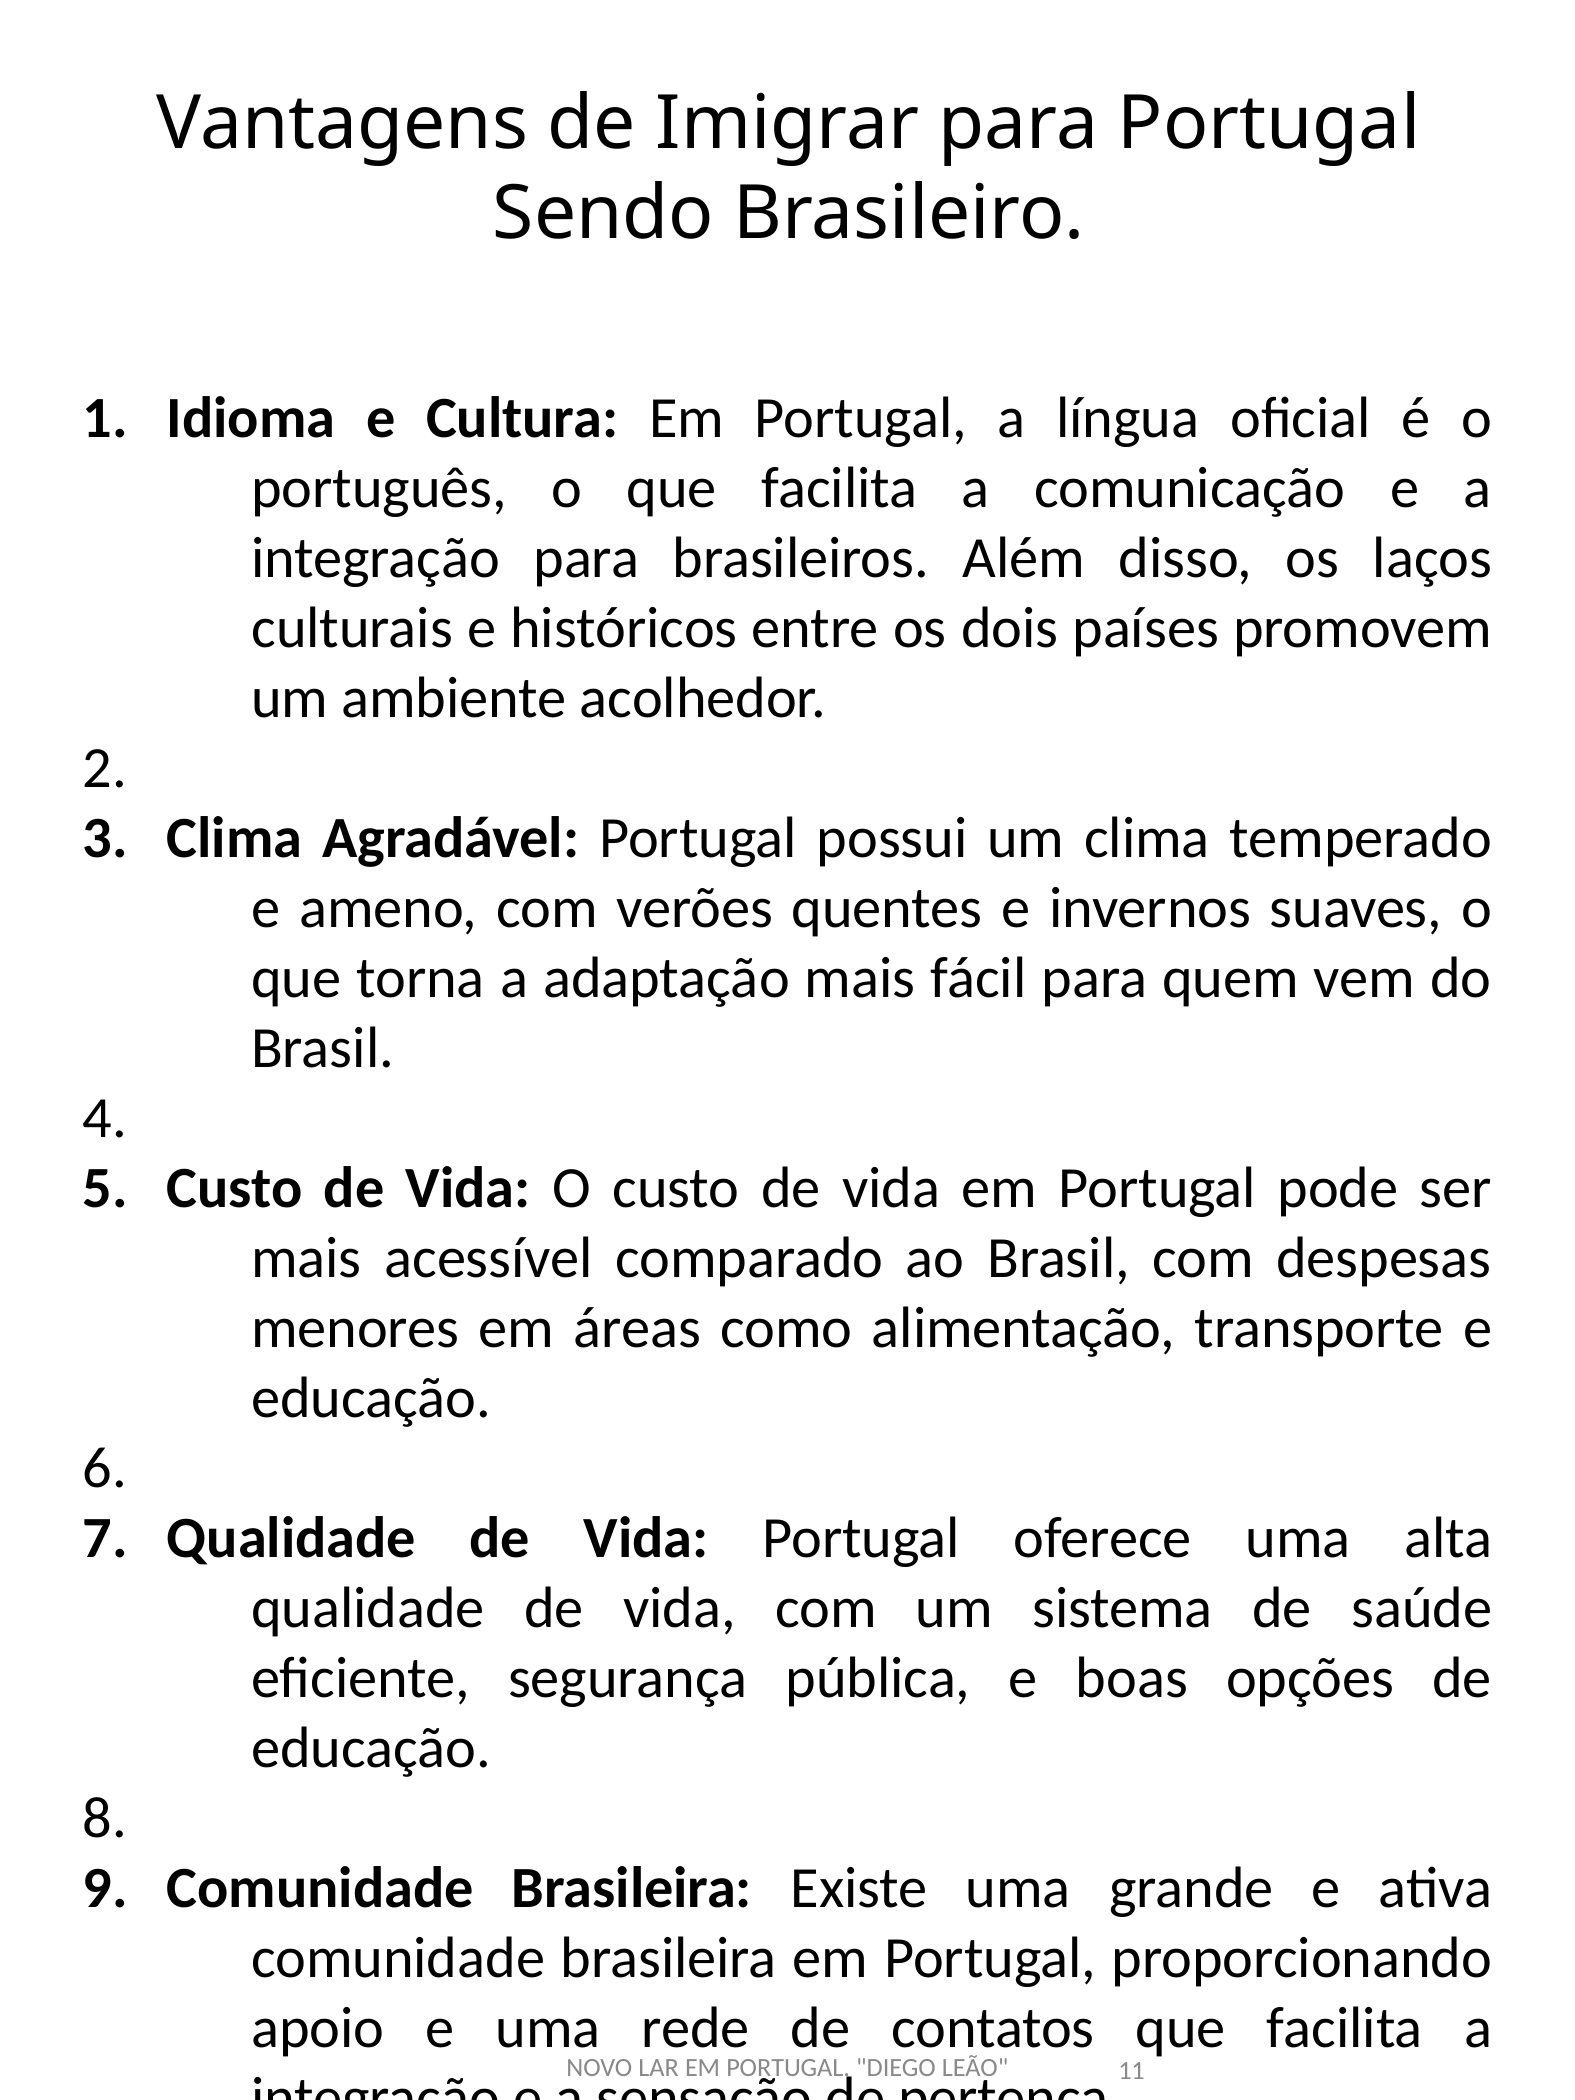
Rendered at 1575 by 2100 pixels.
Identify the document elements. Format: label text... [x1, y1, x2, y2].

text_box Idioma e Cultura: Em Portugal, a língua oficial é o português, o que facilita a comunicação e a integração para brasileiros. Além disso, os laços culturais e históricos entre os dois países promovem um ambiente acolhedor. Clima Agradável: Portugal possui um clima temperado e ameno, com verões quentes e invernos suaves, o que torna a adaptação mais fácil para quem vem do Brasil. Custo de Vida: O custo de vida em Portugal pode ser mais acessível comparado ao Brasil, com despesas menores em áreas como alimentação, transporte e educação. Qualidade de Vida: Portugal oferece uma alta qualidade de vida, com um sistema de saúde eficiente, segurança pública, e boas opções de educação. Comunidade Brasileira: Existe uma grande e ativa comunidade brasileira em Portugal, proporcionando apoio e uma rede de contatos que facilita a integração e a sensação de pertença. [67, 371, 1508, 2013]
text_box Vantagens de Imigrar para Portugal Sendo Brasileiro. [68, 66, 1509, 263]
text_box [1103, 2012, 1458, 2100]
text_box NOVO LAR EM PORTUGAL. "DIEGO LEÃO" [521, 2009, 1054, 2100]
